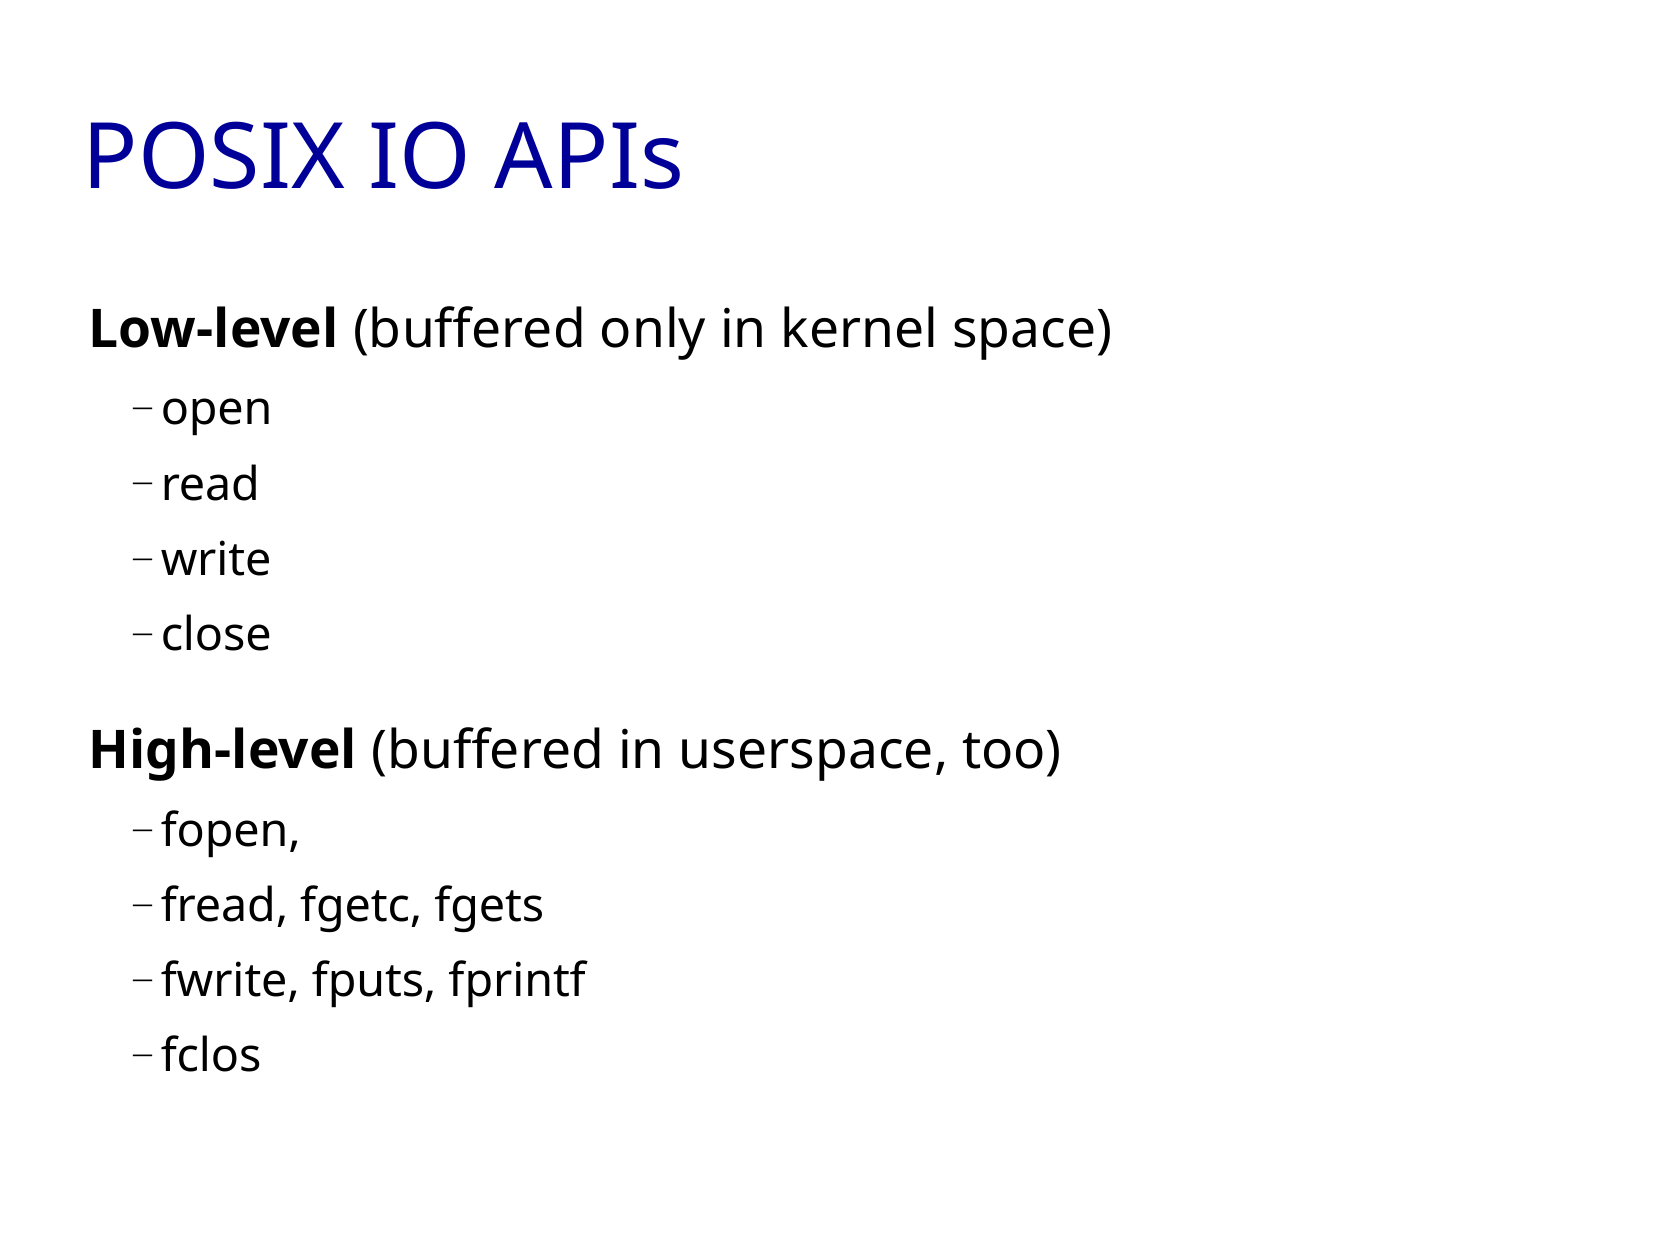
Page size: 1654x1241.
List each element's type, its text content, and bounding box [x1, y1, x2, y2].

list Low-level (buffered only in kernel space) open read write close High-level (buffered in userspace, too) fopen, fread, fgetc, fgets fwrite, fputs, fprintf fclos [60, 290, 1571, 1096]
title POSIX IO APIs [82, 49, 1571, 257]
